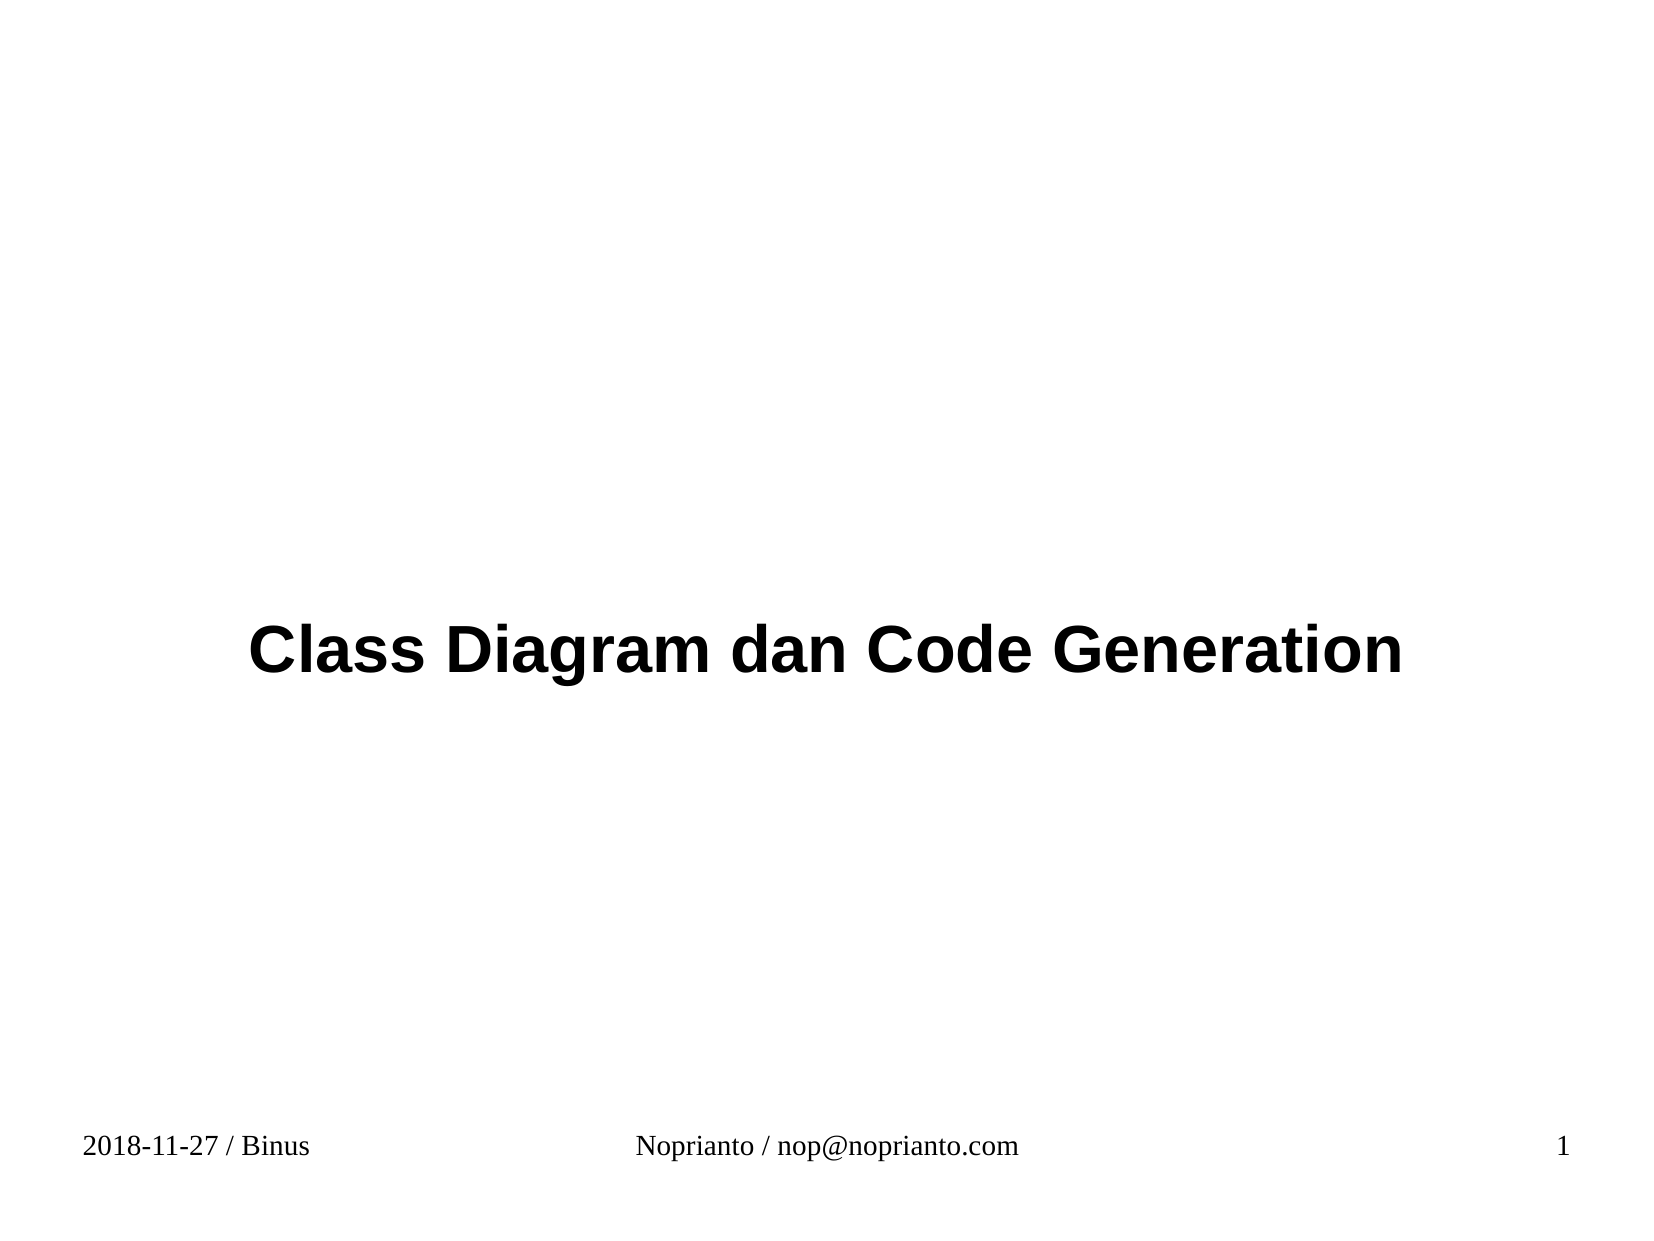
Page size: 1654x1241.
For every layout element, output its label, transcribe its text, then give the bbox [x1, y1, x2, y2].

subtitle Class Diagram dan Code Generation [82, 290, 1571, 1010]
